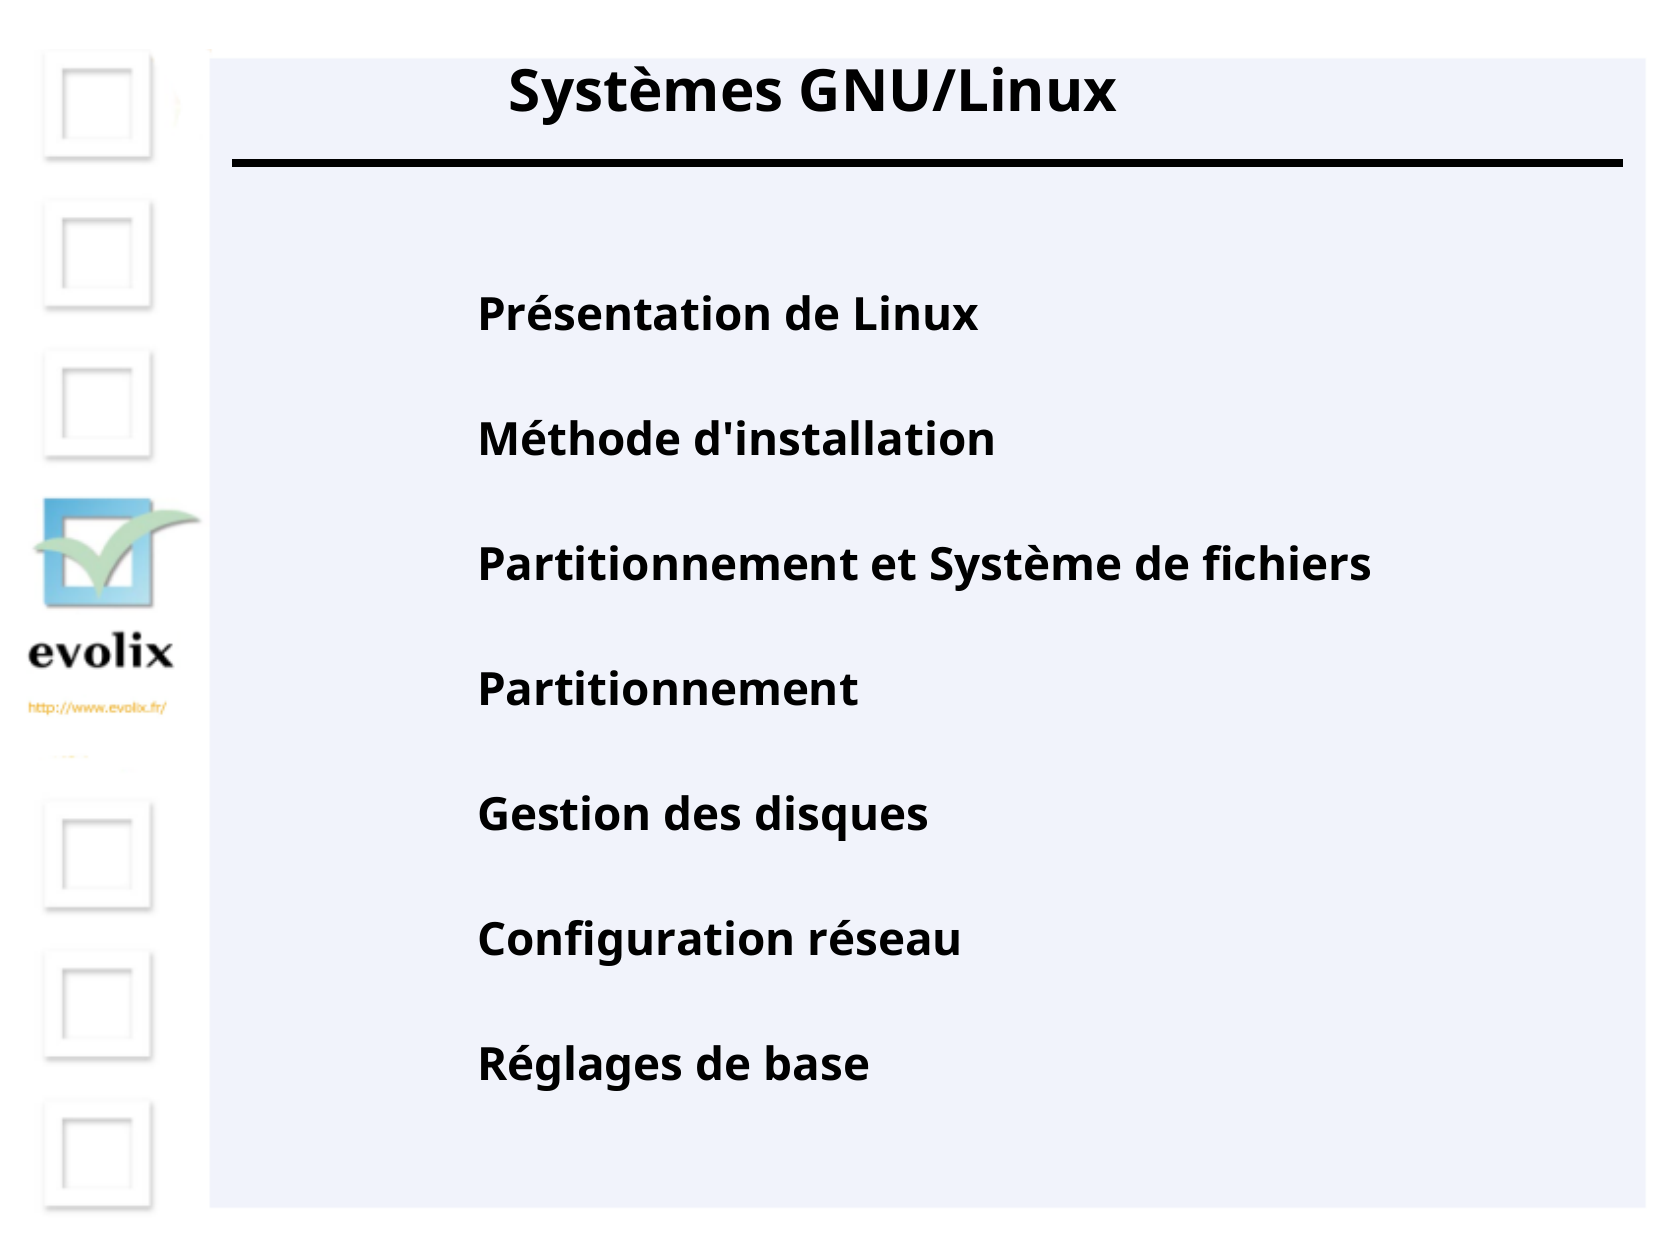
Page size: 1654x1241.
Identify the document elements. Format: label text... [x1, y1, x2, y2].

title Systèmes GNU/Linux [22, 27, 1604, 151]
picture [0, 49, 1654, 1218]
subtitle Présentation de Linux Méthode d'installation Partitionnement et Système de fichiers Partitionnement Gestion des disques Configuration réseau Réglages de base [332, 212, 1562, 1164]
